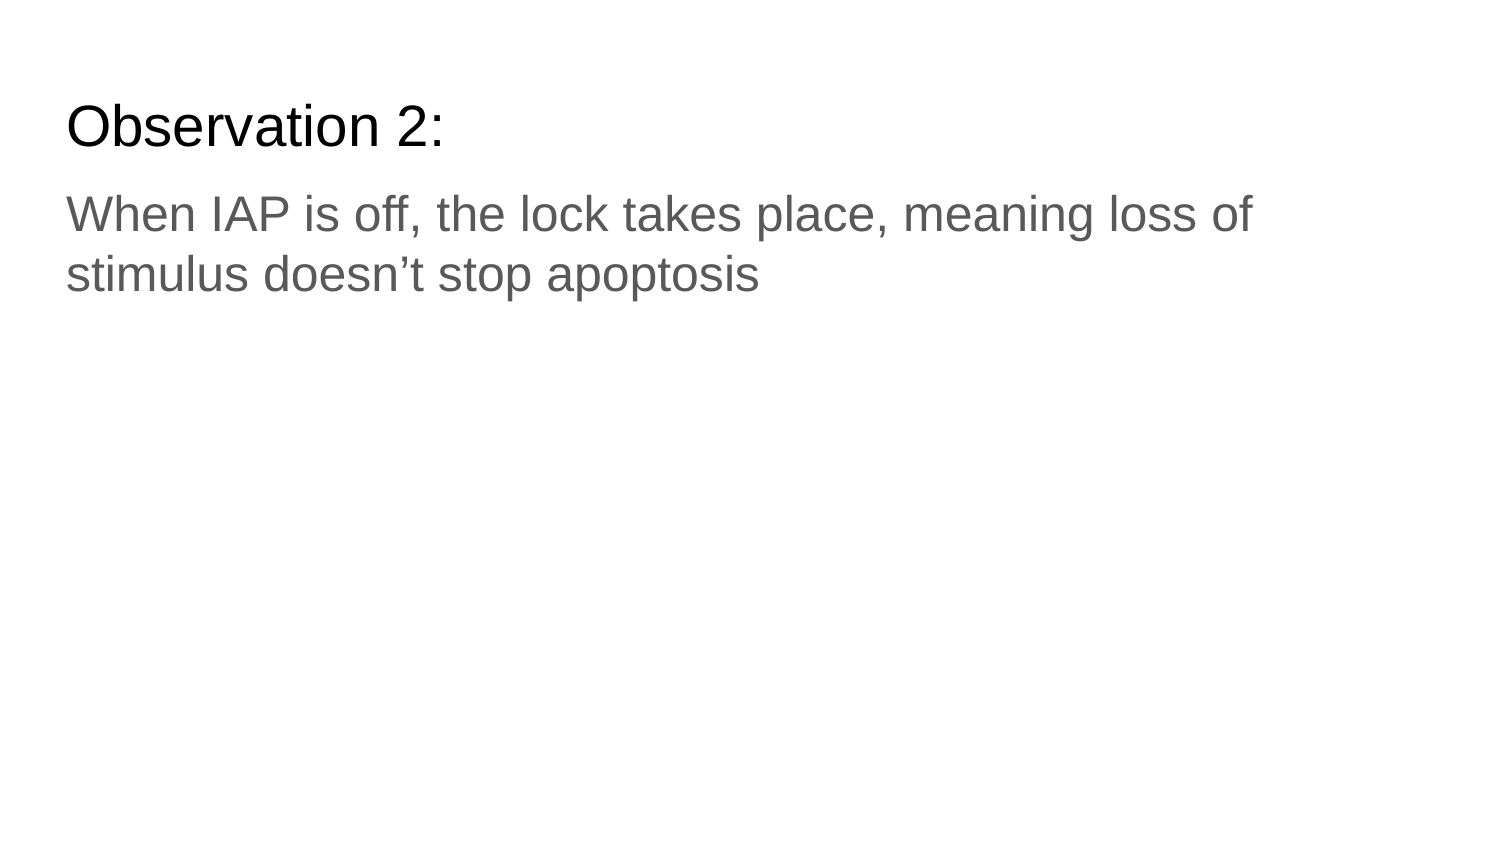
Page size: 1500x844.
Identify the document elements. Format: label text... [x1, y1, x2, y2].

title Observation 2: [51, 72, 1449, 166]
list When IAP is off, the lock takes place, meaning loss of stimulus doesn’t stop apoptosis [51, 166, 1449, 750]
